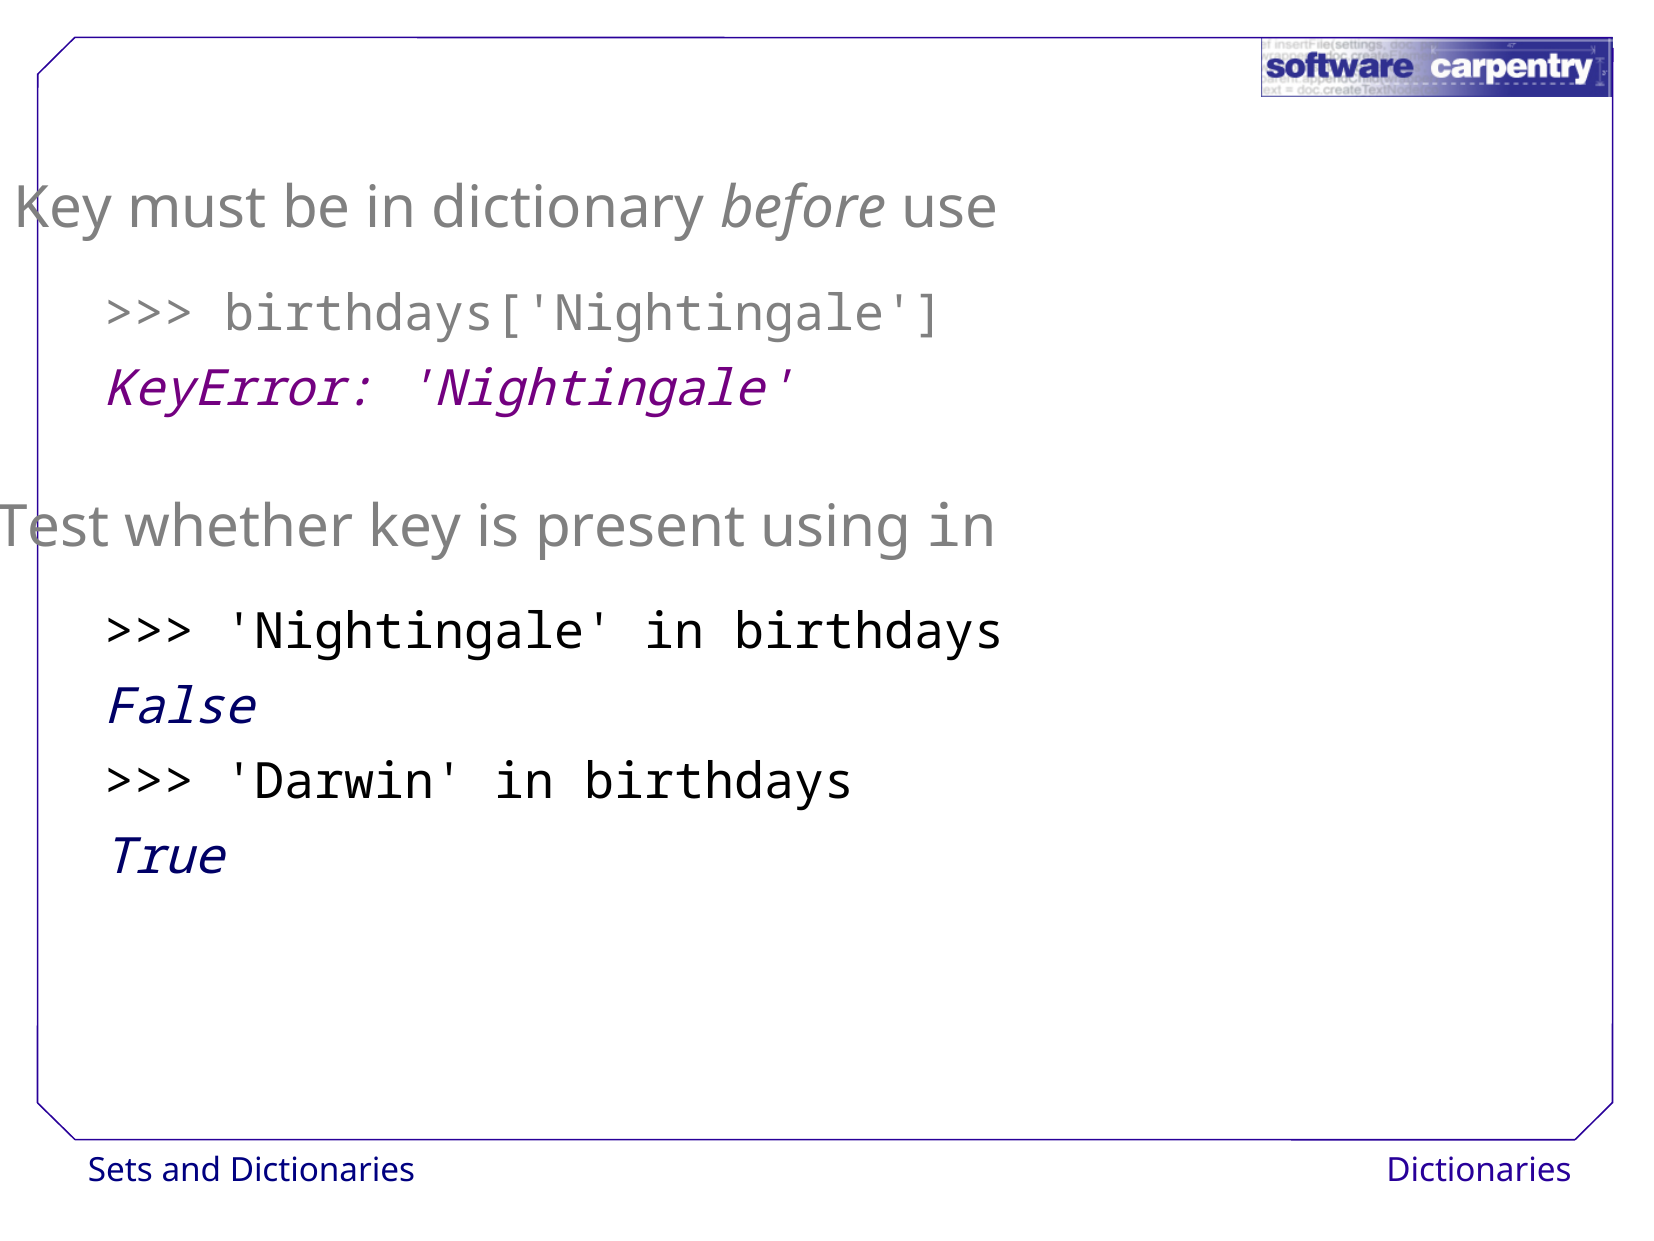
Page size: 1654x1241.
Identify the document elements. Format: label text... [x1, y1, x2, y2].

text_box Key must be in dictionary before use [0, 126, 1164, 248]
text_box >>> 'Nightingale' in birthdays False >>> 'Darwin' in birthdays True [89, 575, 1511, 933]
text_box >>> birthdays['Nightingale'] KeyError: 'Nightingale' [89, 257, 1512, 421]
text_box Test whether key is present using in [0, 445, 1162, 566]
picture [1261, 39, 1613, 97]
